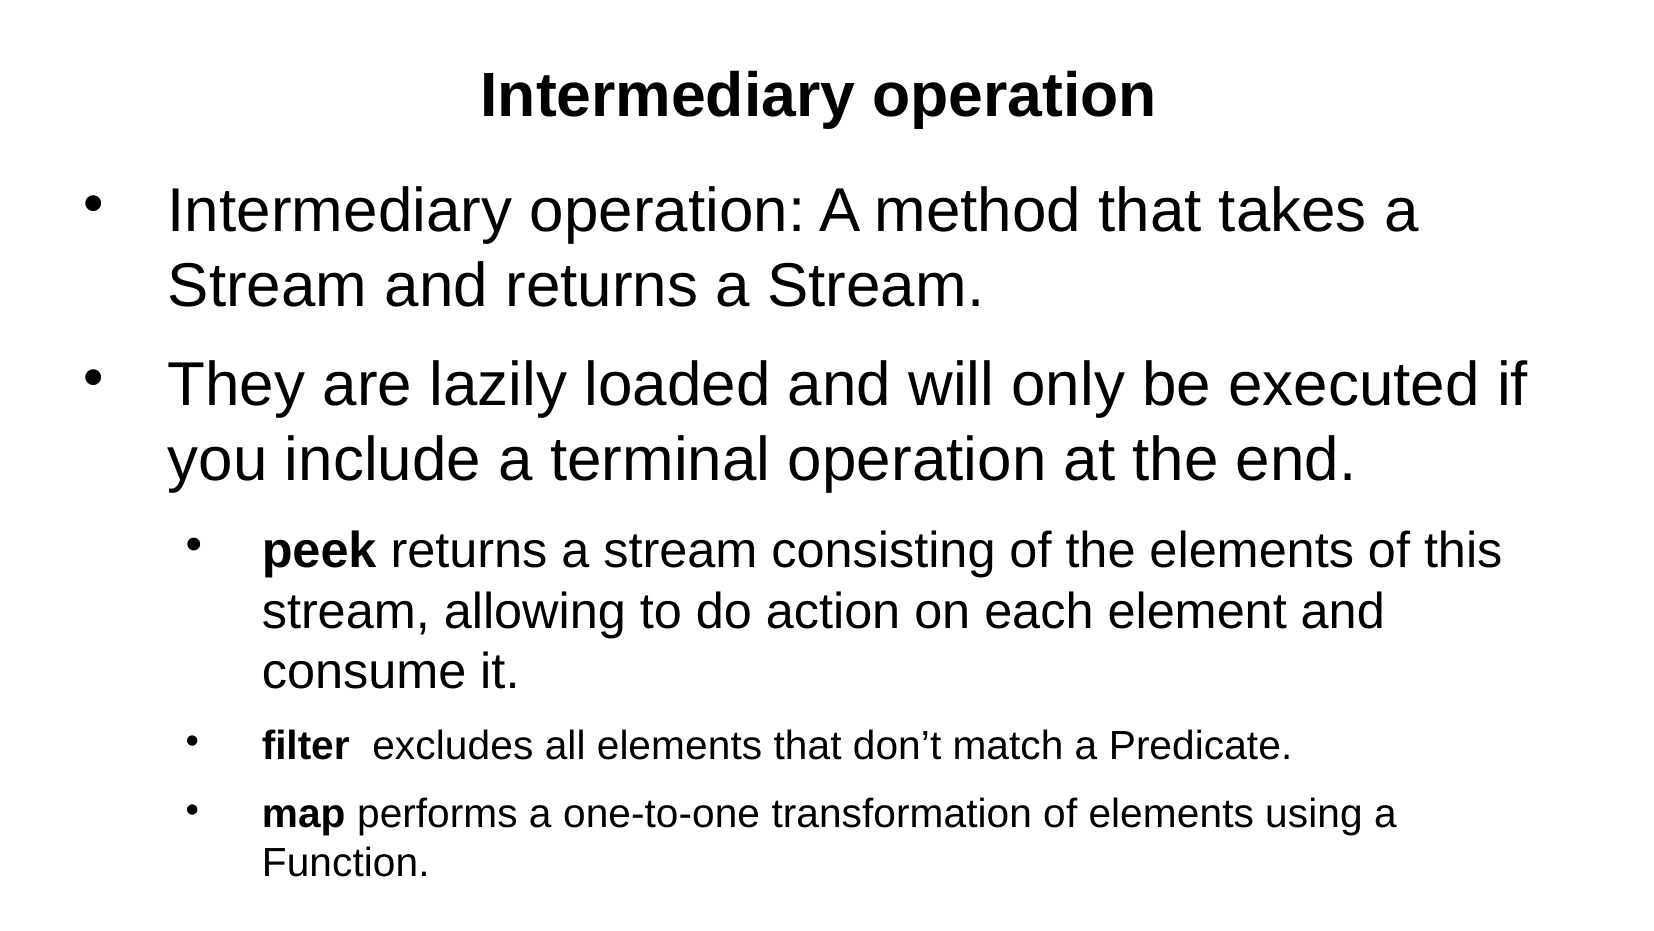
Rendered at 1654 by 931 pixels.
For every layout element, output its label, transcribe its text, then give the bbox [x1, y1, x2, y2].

title Intermediary operation [82, 36, 1571, 146]
list Intermediary operation: A method that takes a Stream and returns a Stream. They are lazily loaded and will only be executed if you include a terminal operation at the end. peek returns a stream consisting of the elements of this stream, allowing to do action on each element and consume it. filter excludes all elements that don’t match a Predicate. map performs a one-to-one transformation of elements using a Function. [82, 168, 1538, 889]
